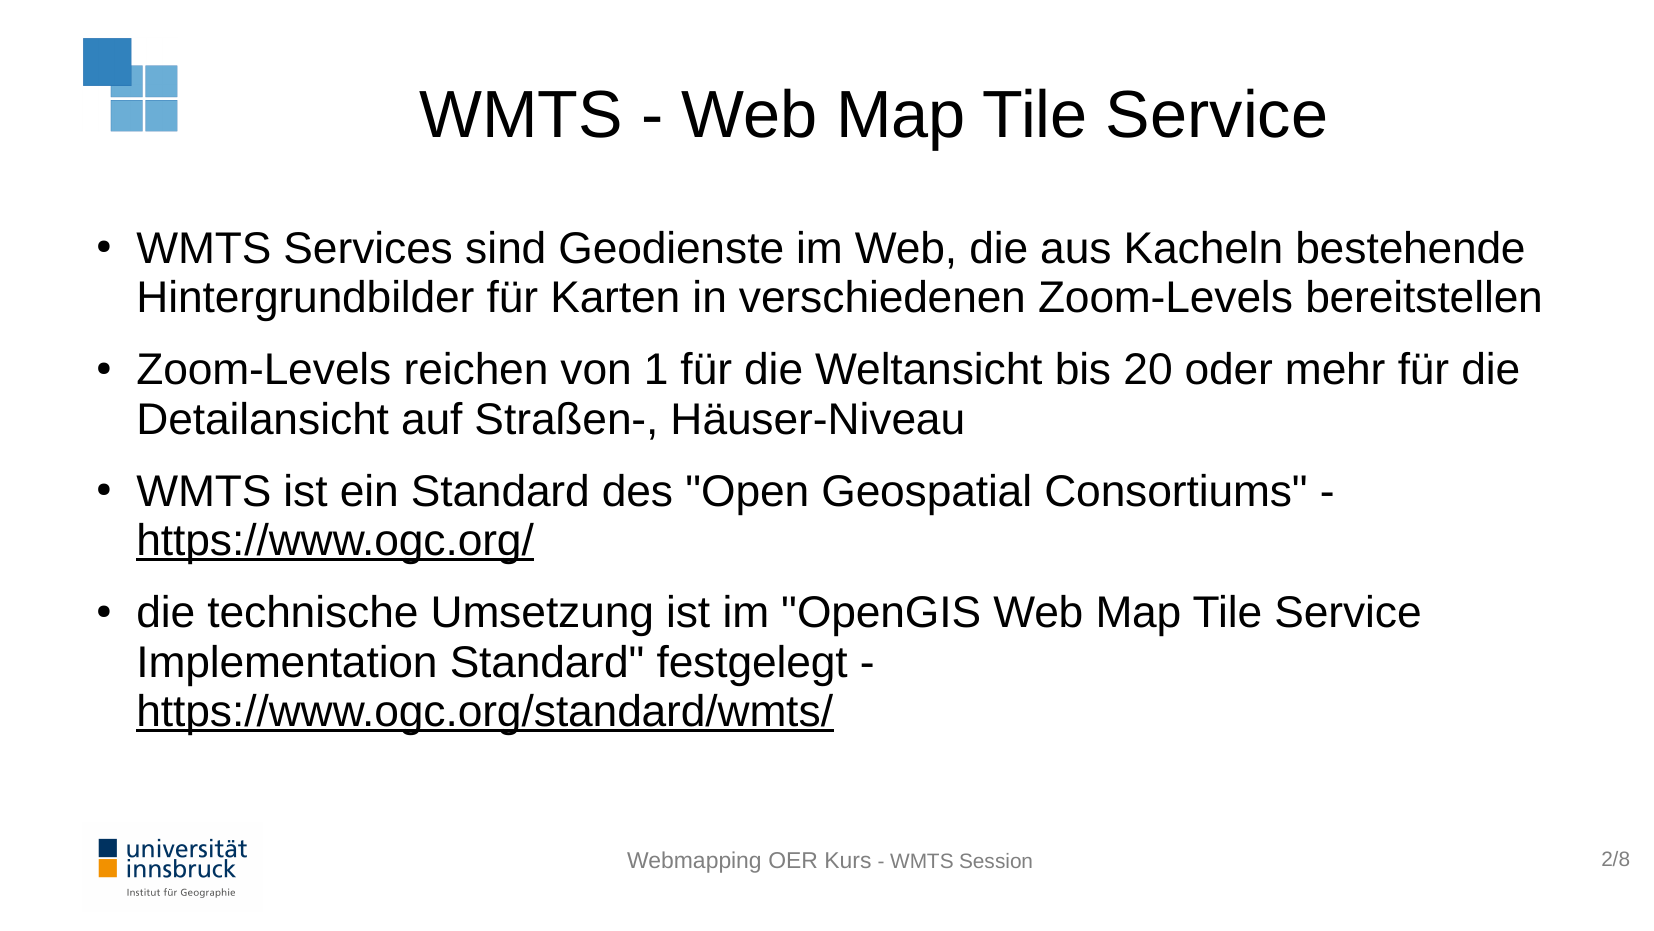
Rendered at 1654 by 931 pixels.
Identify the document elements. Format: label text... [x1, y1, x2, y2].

picture [82, 37, 178, 132]
list WMTS Services sind Geodienste im Web, die aus Kacheln bestehende Hintergrundbilder für Karten in verschiedenen Zoom-Levels bereitstellen Zoom-Levels reichen von 1 für die Weltansicht bis 20 oder mehr für die Detailansicht auf Straßen-, Häuser-Niveau WMTS ist ein Standard des "Open Geospatial Consortiums" - https://www.ogc.org/ die technische Umsetzung ist im "OpenGIS Web Map Tile Service Implementation Standard" festgelegt - https://www.ogc.org/standard/wmts/ [82, 223, 1560, 785]
title WMTS - Web Map Tile Service [206, 37, 1542, 193]
picture [82, 822, 263, 912]
